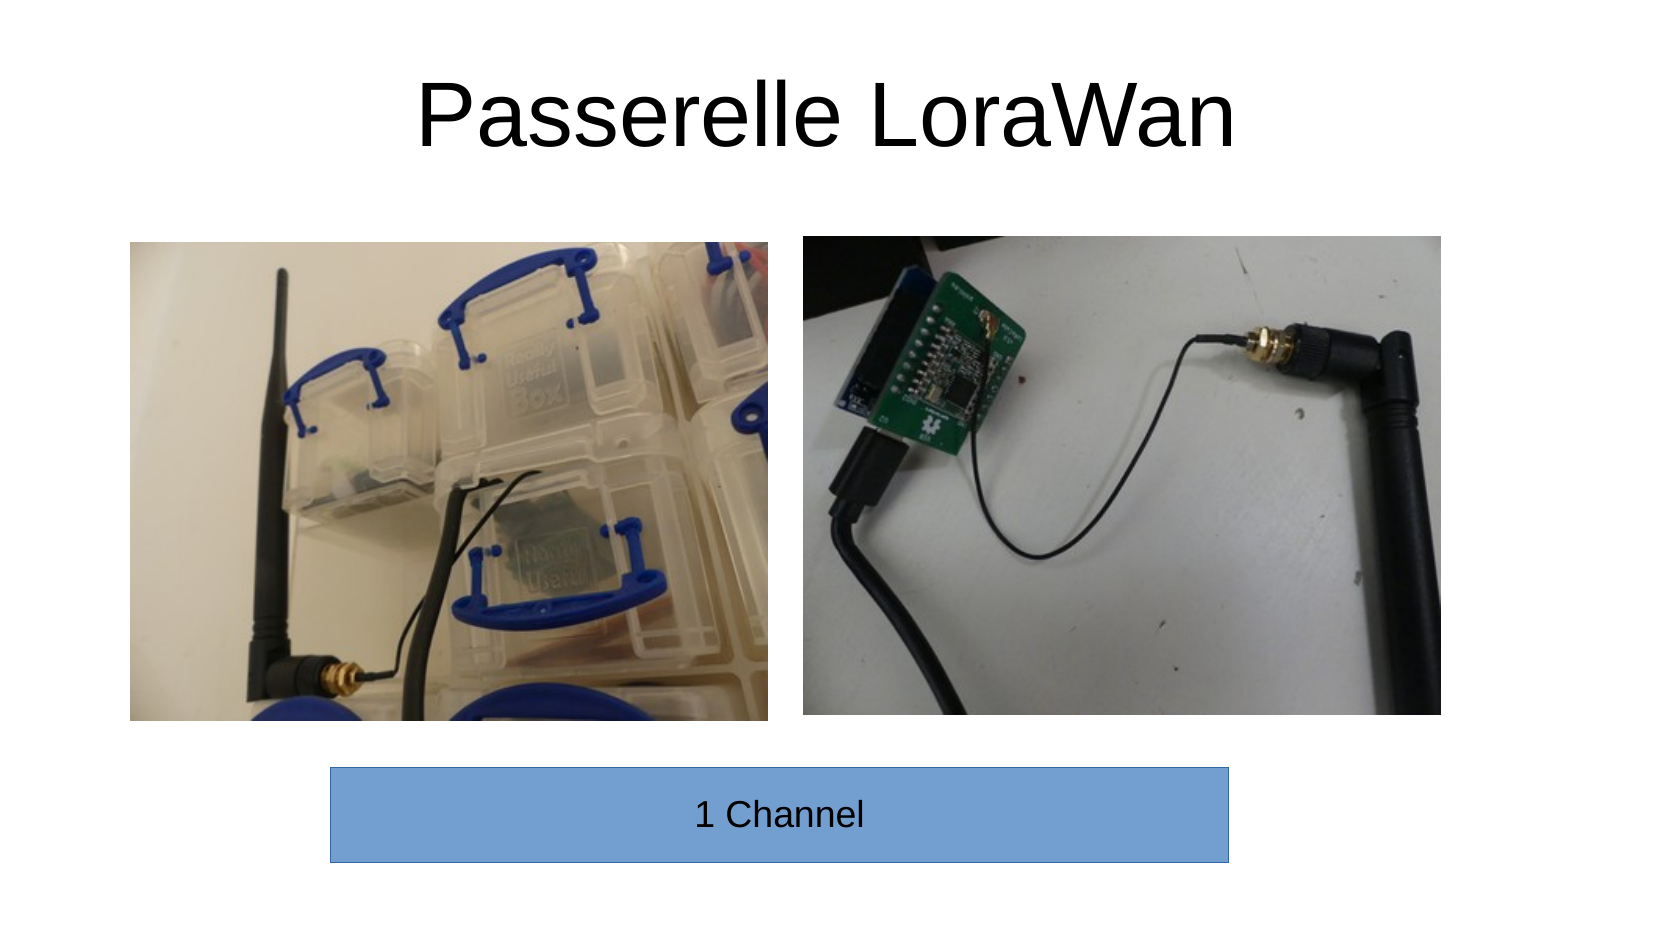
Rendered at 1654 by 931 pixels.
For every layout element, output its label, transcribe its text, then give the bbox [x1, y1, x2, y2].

picture [130, 242, 768, 721]
text_box 1 Channel [330, 767, 1229, 863]
title Passerelle LoraWan [82, 37, 1571, 193]
picture [803, 236, 1441, 715]
